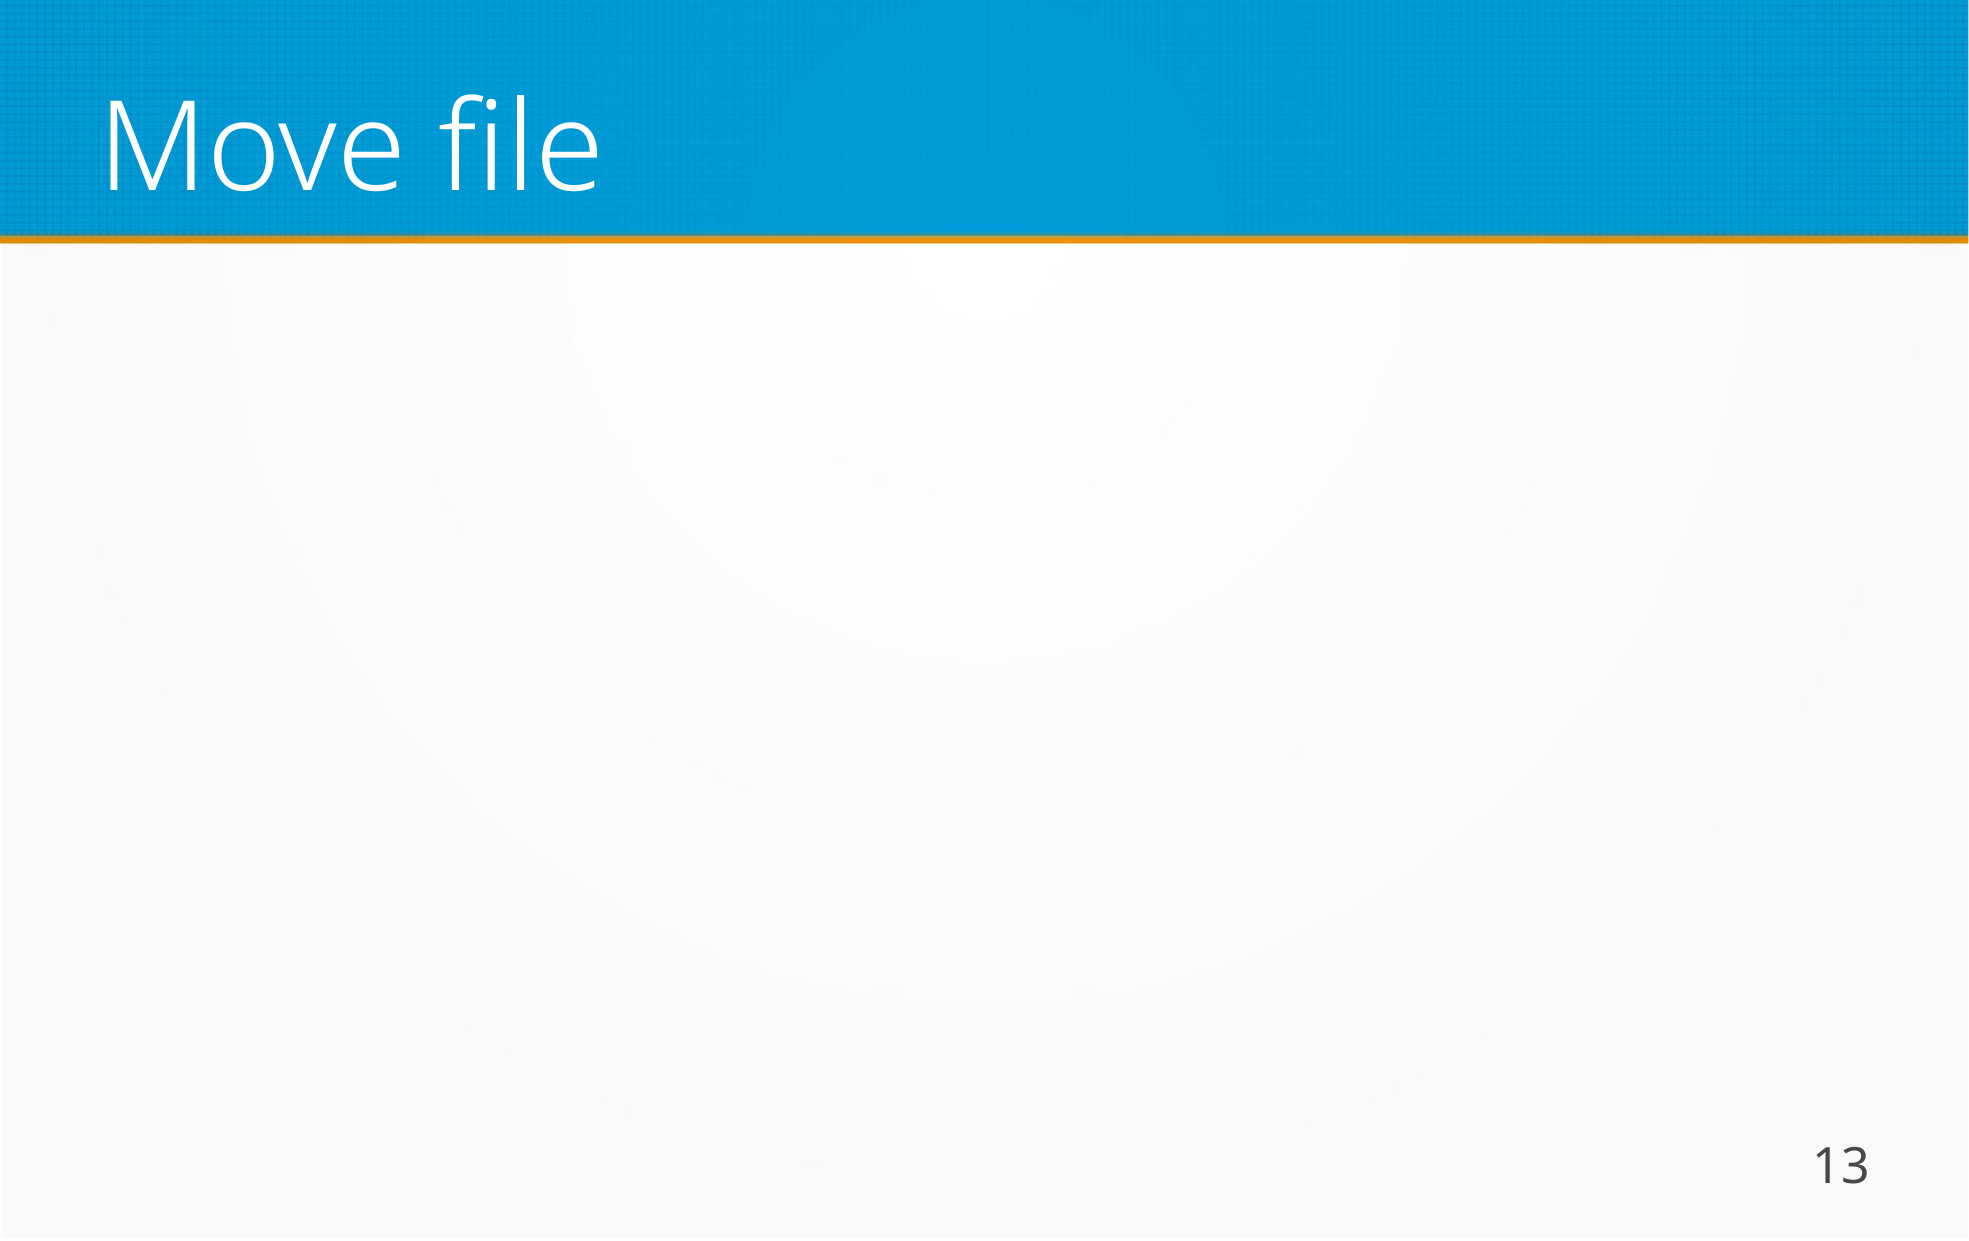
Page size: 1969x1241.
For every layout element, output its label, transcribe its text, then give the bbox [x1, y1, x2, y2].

title Move file [98, 19, 1870, 227]
picture [0, 233, 1969, 1241]
